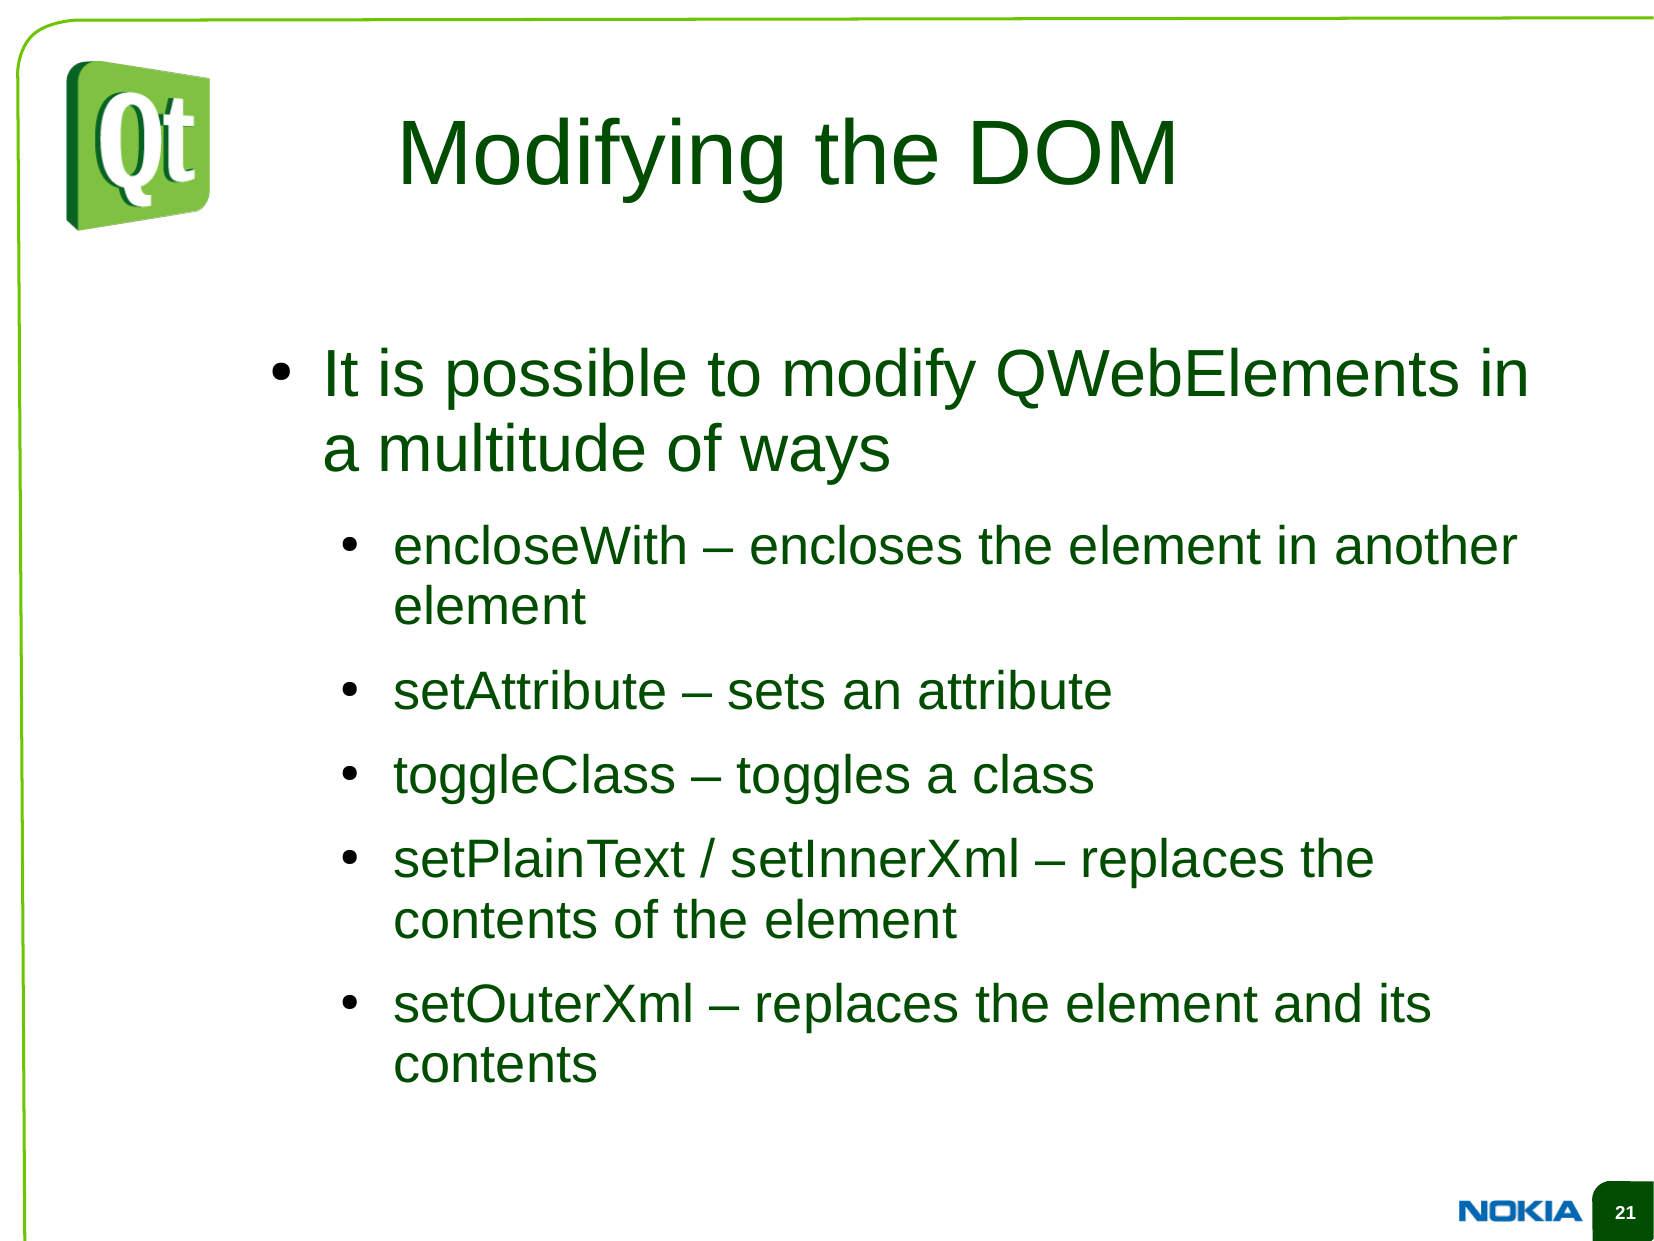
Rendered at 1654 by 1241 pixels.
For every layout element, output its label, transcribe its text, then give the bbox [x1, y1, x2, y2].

title Modifying the DOM [251, 56, 1327, 250]
picture [1459, 1200, 1583, 1222]
list It is possible to modify QWebElements in a multitude of ways encloseWith – encloses the element in another element setAttribute – sets an attribute toggleClass – toggles a class setPlainText / setInnerXml – replaces the contents of the element setOuterXml – replaces the element and its contents [251, 336, 1571, 1141]
picture [66, 61, 210, 231]
